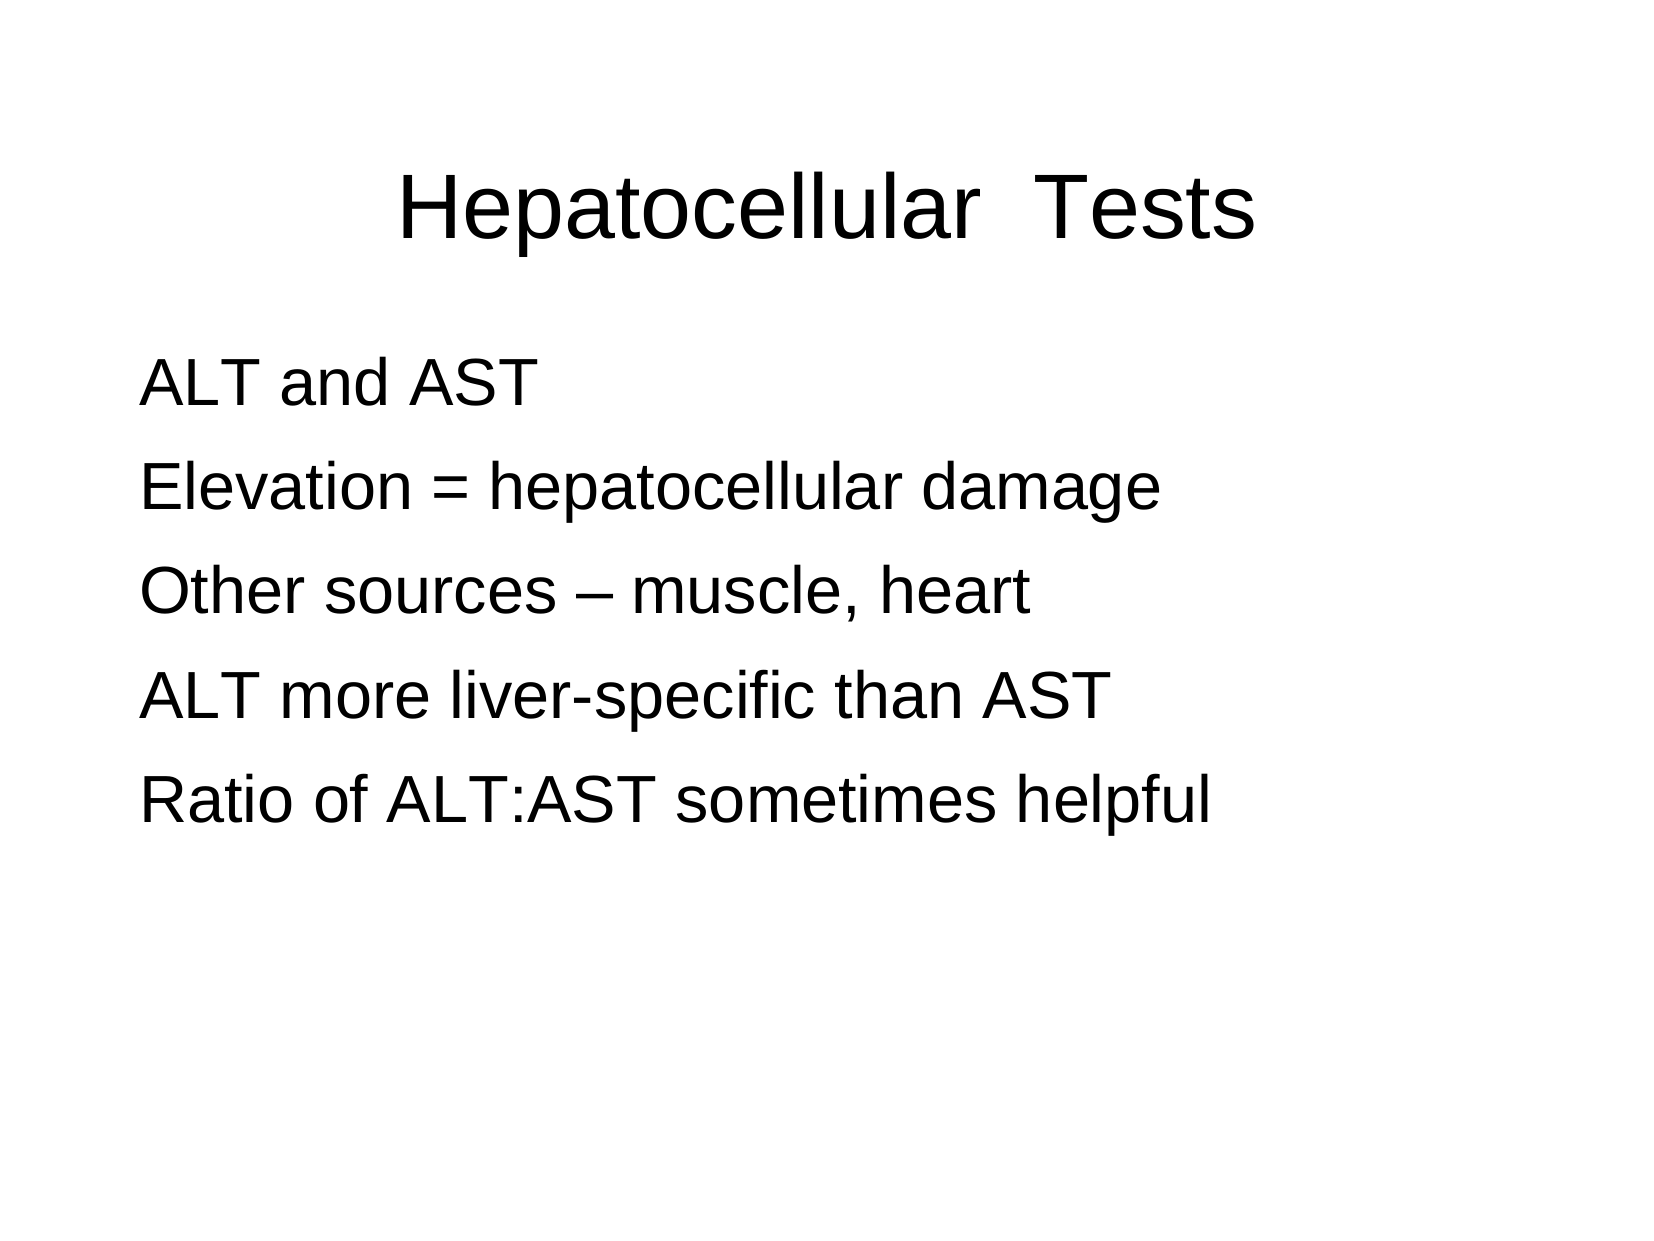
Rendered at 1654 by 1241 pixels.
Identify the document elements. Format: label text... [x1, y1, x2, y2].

title Hepatocellular Tests [121, 102, 1534, 311]
list ALT and AST Elevation = hepatocellular damage Other sources – muscle, heart ALT more liver-specific than AST Ratio of ALT:AST sometimes helpful [121, 344, 1534, 1127]
